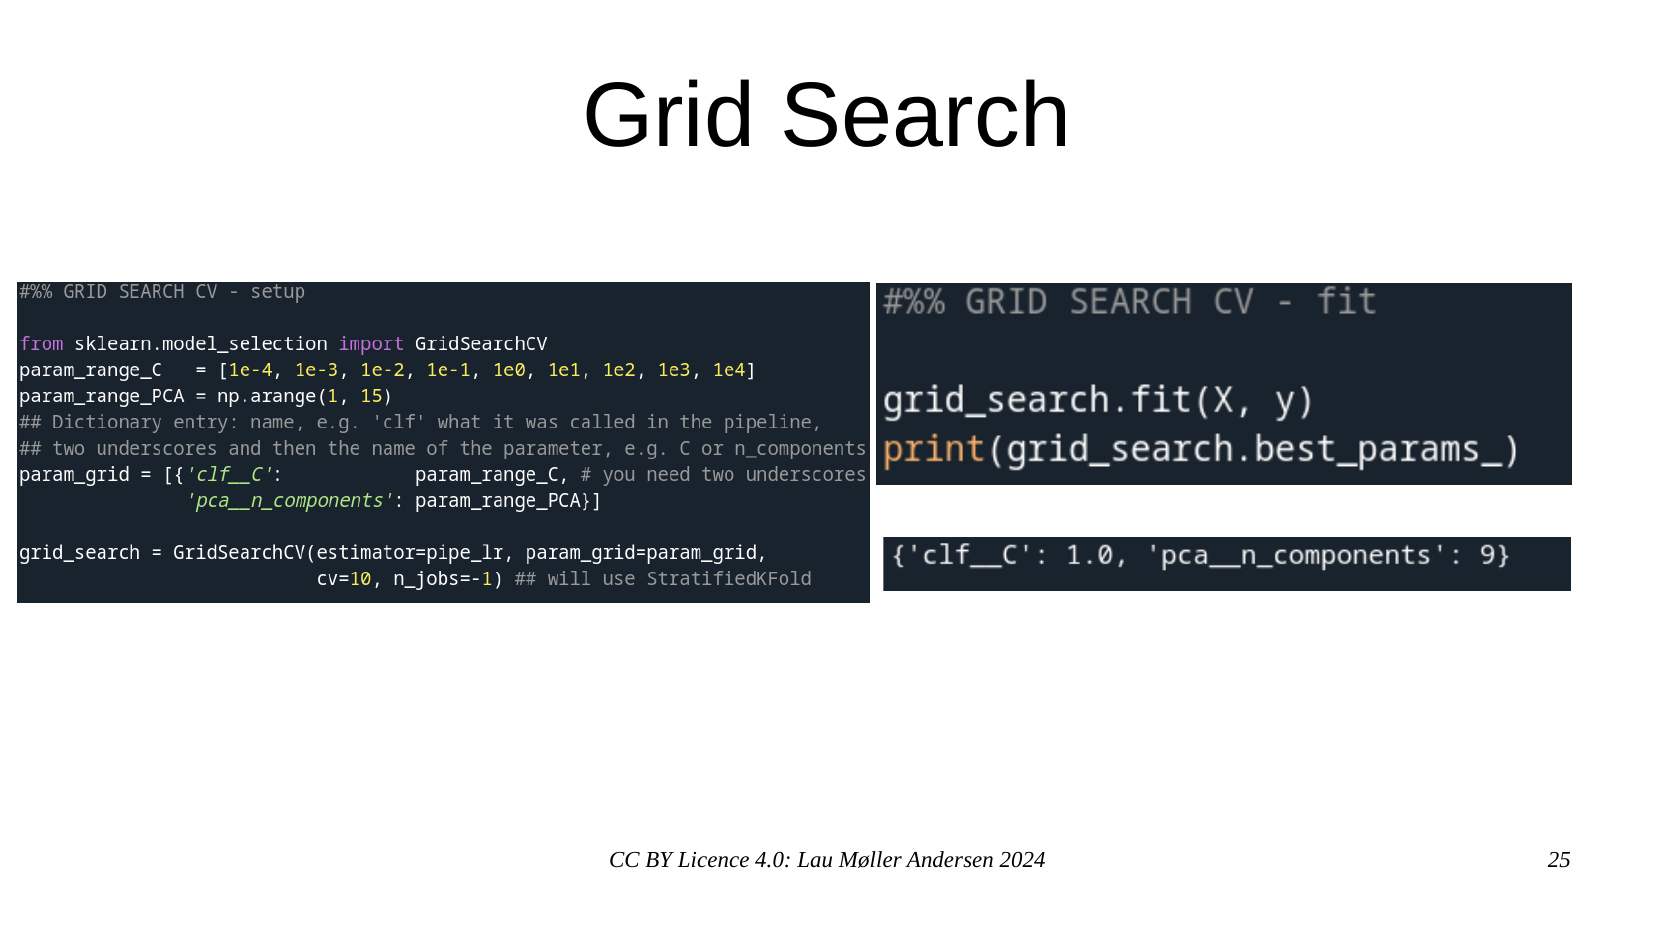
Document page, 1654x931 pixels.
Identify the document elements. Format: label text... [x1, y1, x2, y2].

title Grid Search [82, 37, 1571, 193]
picture [883, 537, 1571, 591]
picture [17, 282, 870, 603]
picture [876, 283, 1572, 485]
